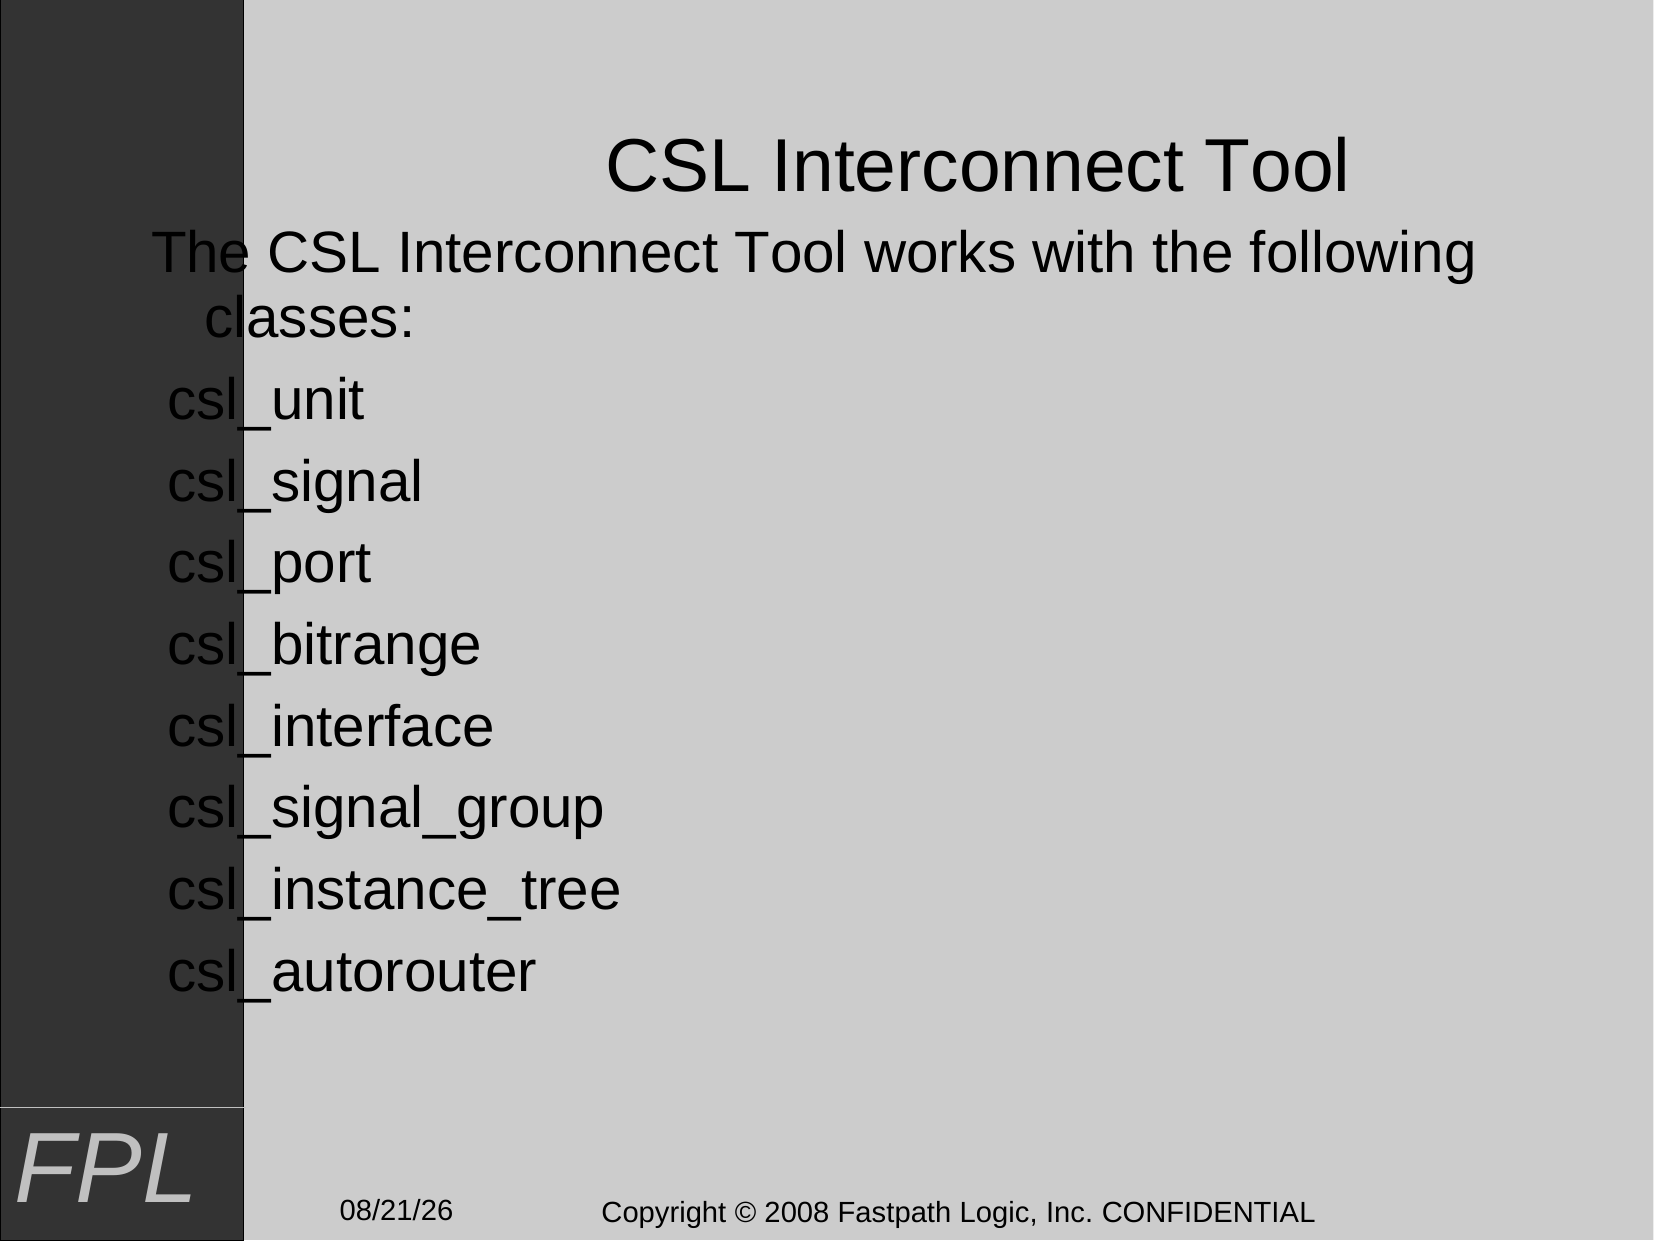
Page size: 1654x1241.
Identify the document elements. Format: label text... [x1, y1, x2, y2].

list The CSL Interconnect Tool works with the following classes: csl_unit csl_signal csl_port csl_bitrange csl_interface csl_signal_group csl_instance_tree csl_autorouter [121, 220, 1561, 1133]
title CSL Interconnect Tool [427, 57, 1530, 220]
